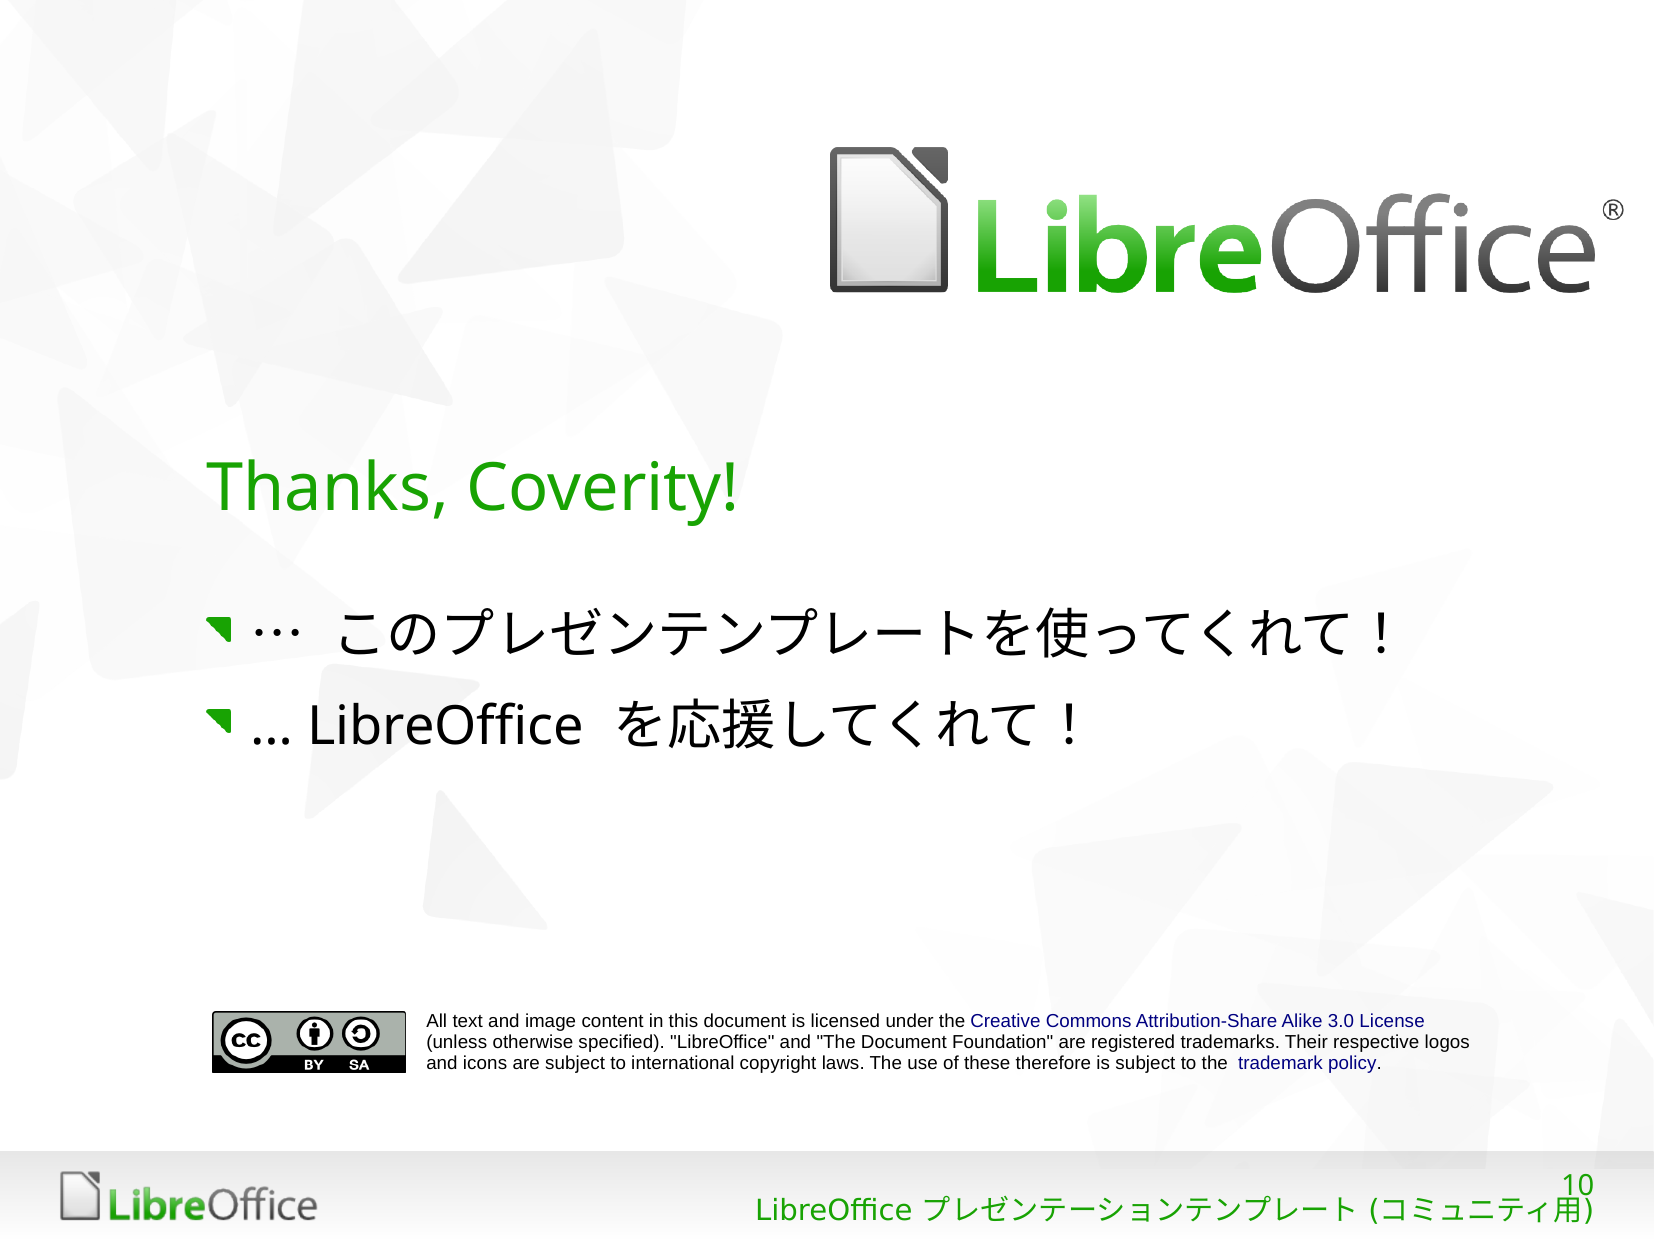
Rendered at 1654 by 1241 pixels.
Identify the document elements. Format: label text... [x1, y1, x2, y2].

title Thanks, Coverity! [206, 395, 1477, 573]
list … このプレゼンテンプレートを使ってくれて！ … LibreOffice を応援してくれて！ [206, 590, 1477, 945]
picture [915, 548, 1654, 1169]
picture [0, 0, 1654, 930]
picture [41, 1152, 337, 1240]
picture [212, 1011, 406, 1073]
